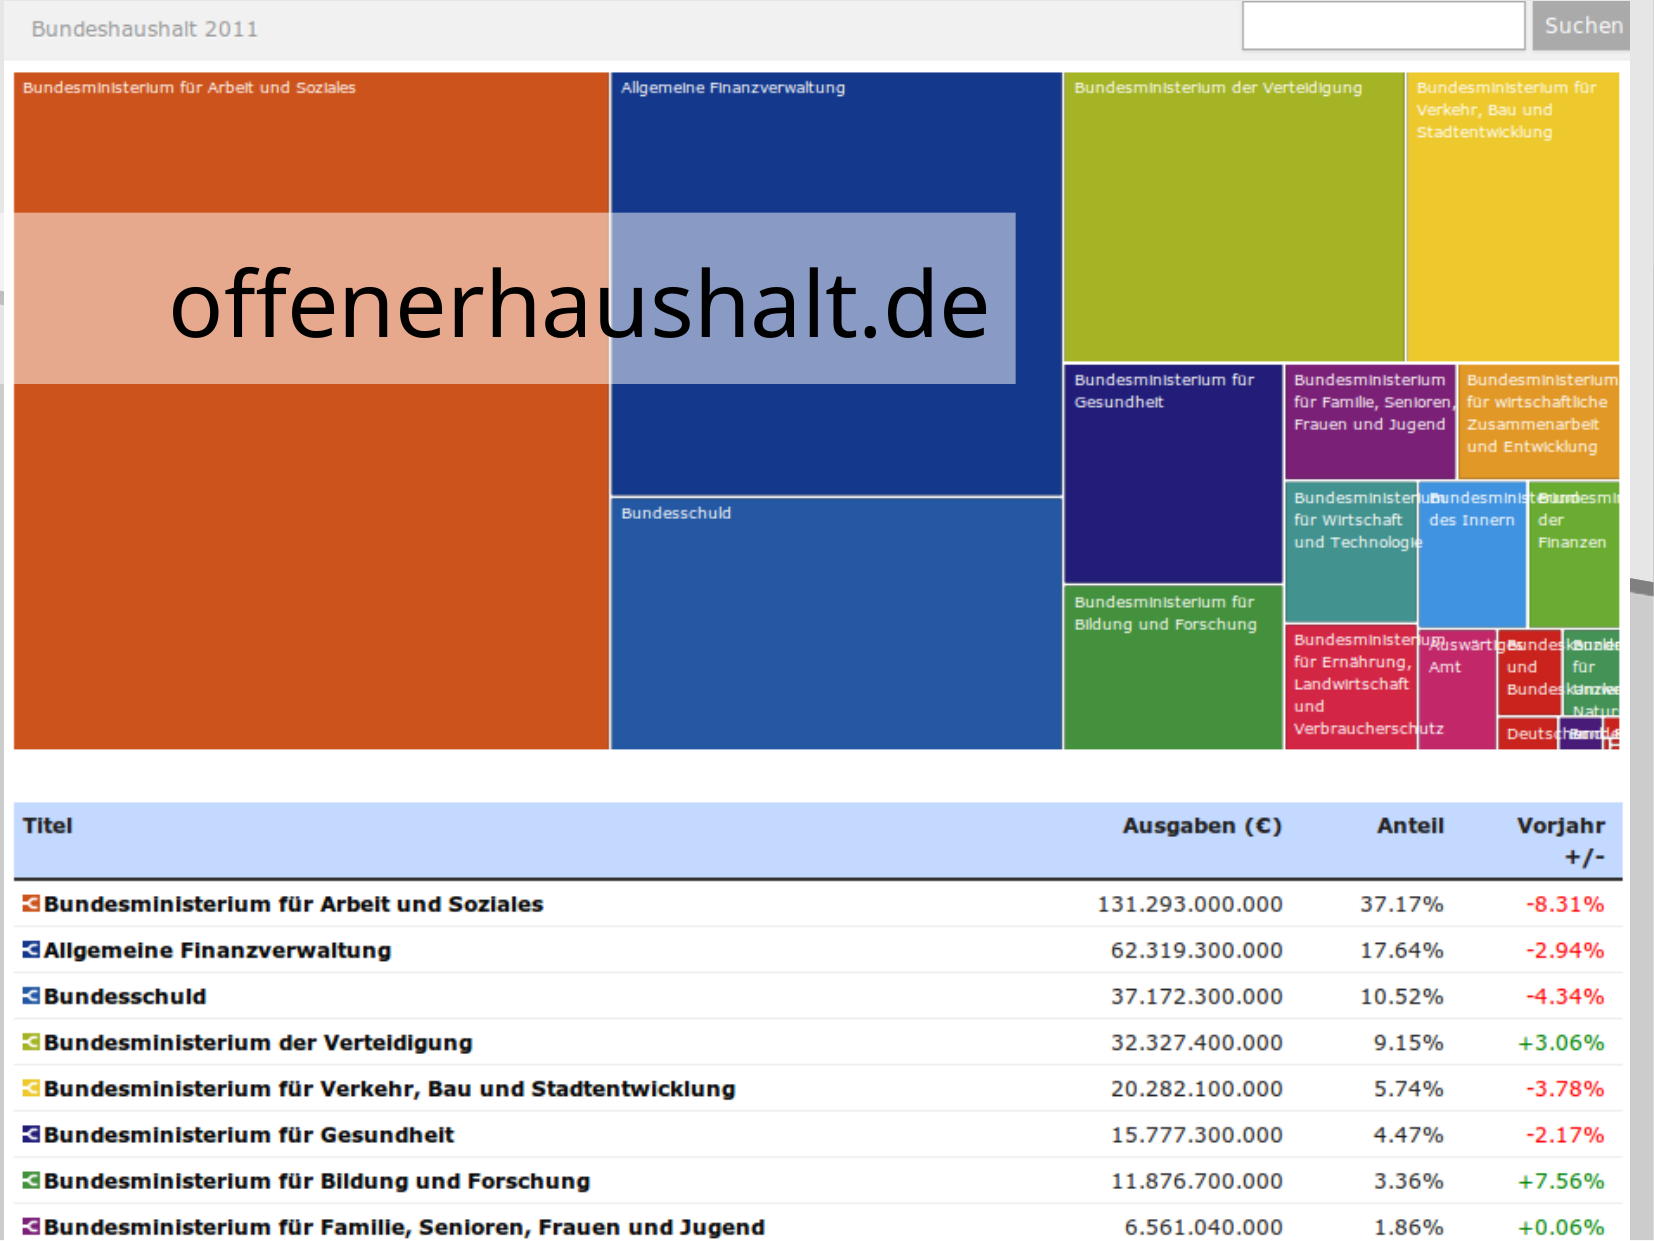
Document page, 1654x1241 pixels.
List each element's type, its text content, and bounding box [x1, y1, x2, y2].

text_box [0, 212, 1016, 384]
text_box offenerhaushalt.de [22, 238, 993, 367]
picture [4, 1, 1630, 1241]
